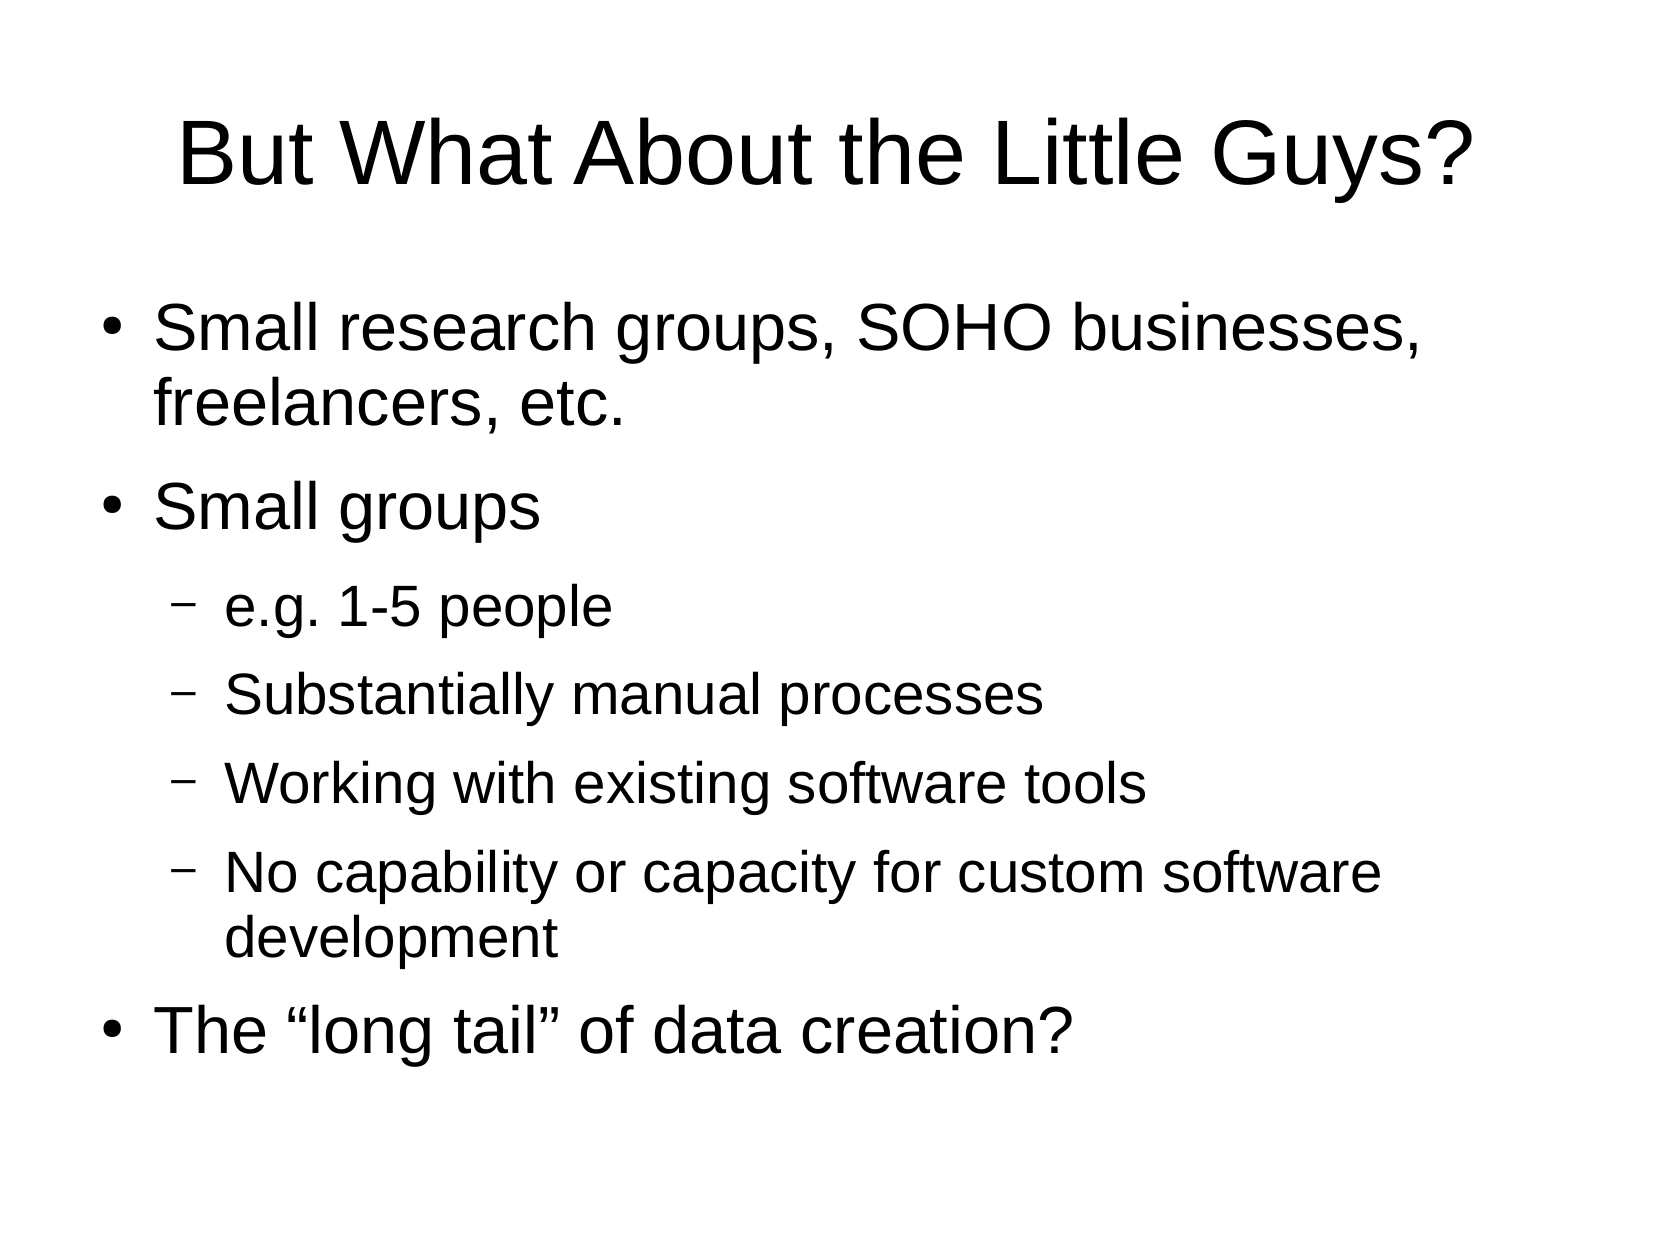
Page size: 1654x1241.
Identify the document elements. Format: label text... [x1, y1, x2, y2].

title But What About the Little Guys? [82, 49, 1571, 257]
list Small research groups, SOHO businesses, freelancers, etc. Small groups e.g. 1-5 people Substantially manual processes Working with existing software tools No capability or capacity for custom software development The “long tail” of data creation? [82, 290, 1571, 1109]
